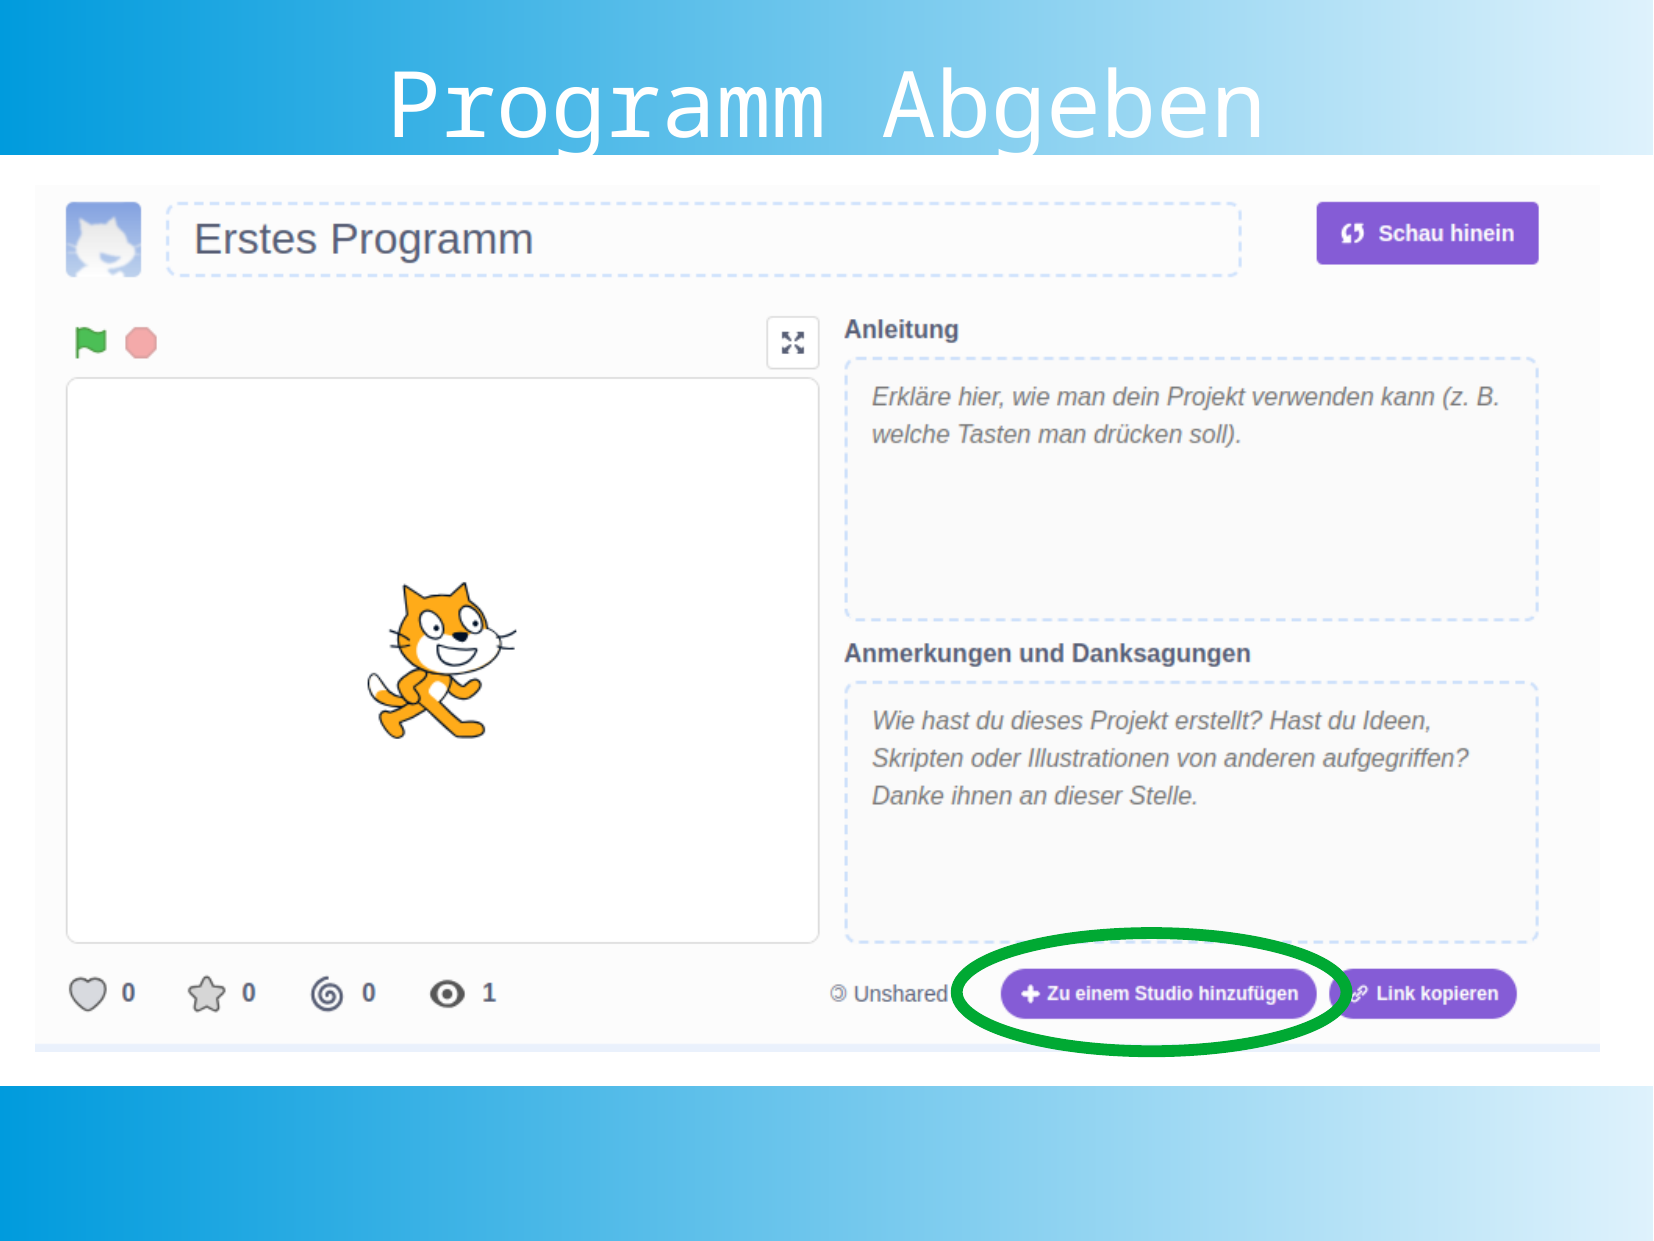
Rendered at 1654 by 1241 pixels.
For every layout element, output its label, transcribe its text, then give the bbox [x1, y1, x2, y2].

title Programm Abgeben [82, 40, 1571, 163]
picture [35, 185, 1600, 1052]
picture [963, 939, 1340, 1045]
